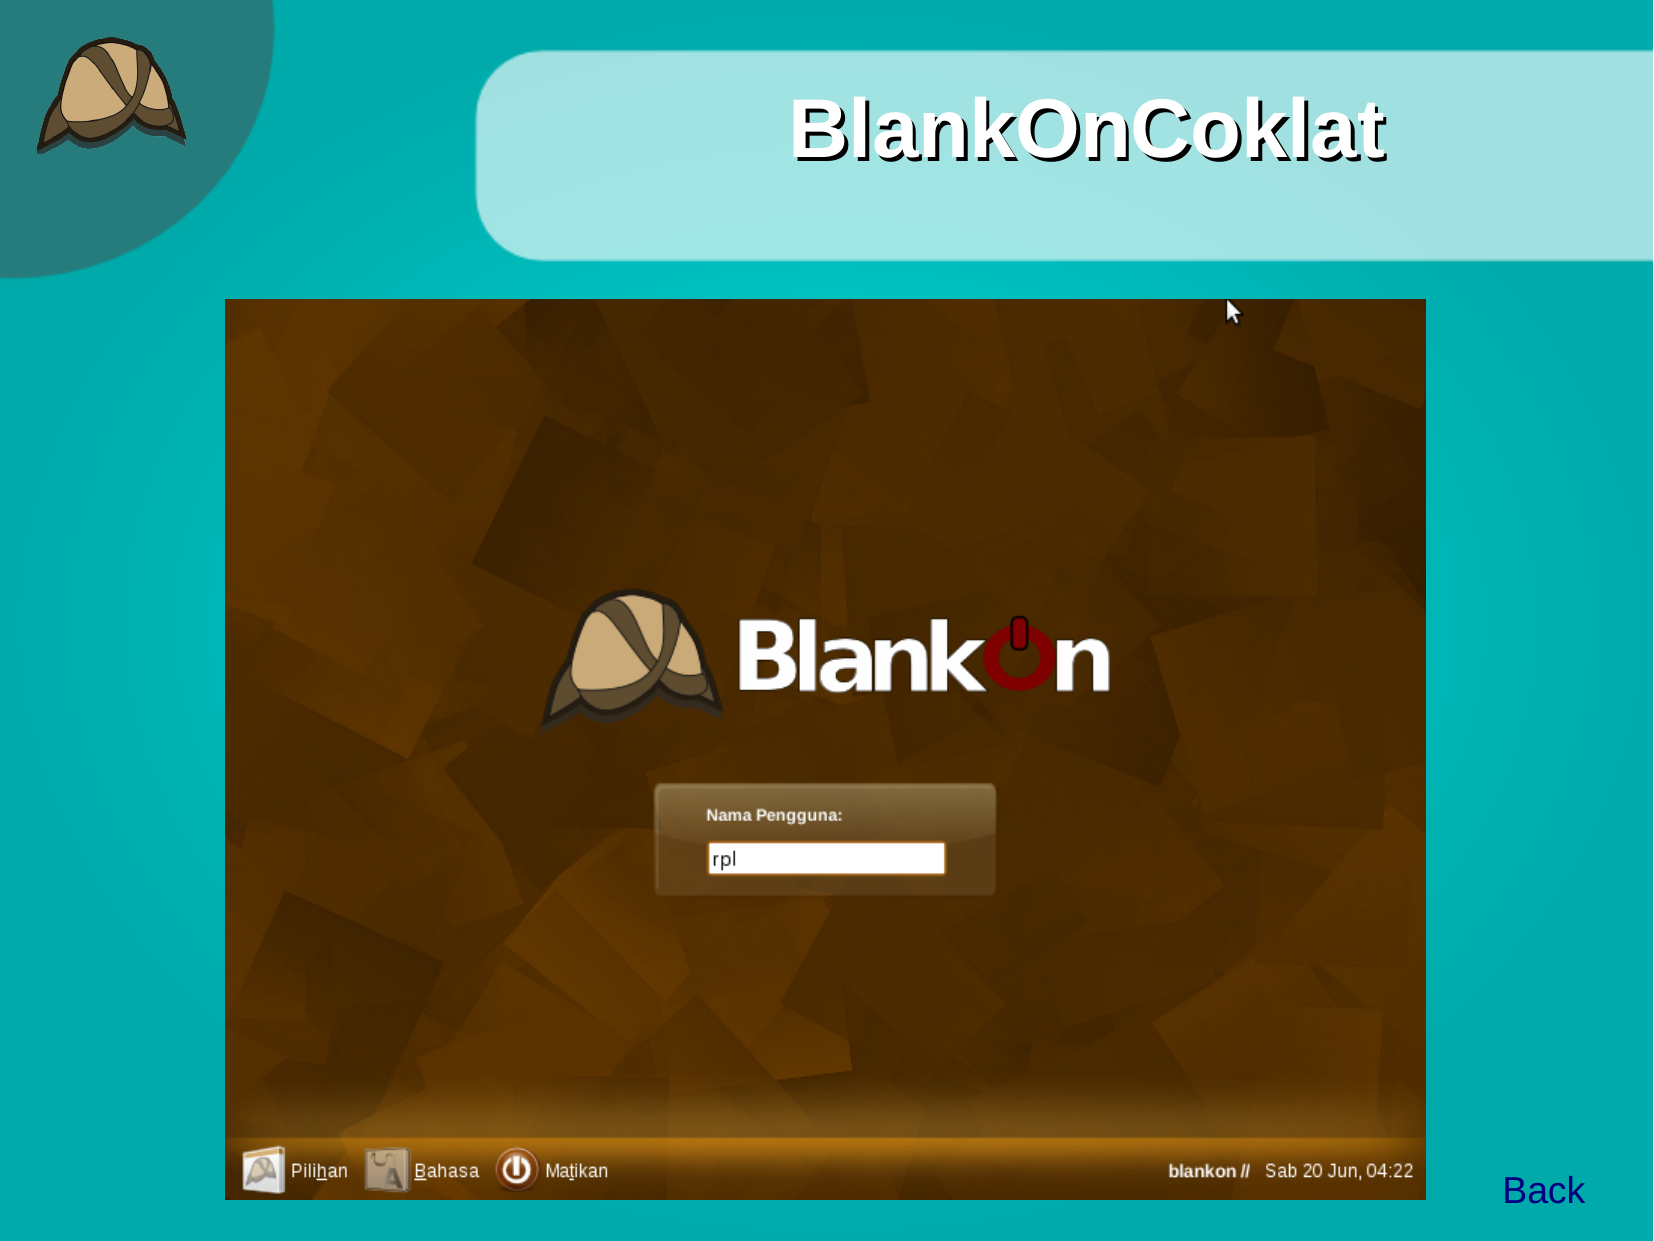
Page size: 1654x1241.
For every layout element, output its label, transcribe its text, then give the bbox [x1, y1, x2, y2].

picture [0, 0, 1654, 1241]
text_box Back [1487, 1162, 1653, 1238]
text_box BlankOnCoklat [524, 75, 1650, 226]
